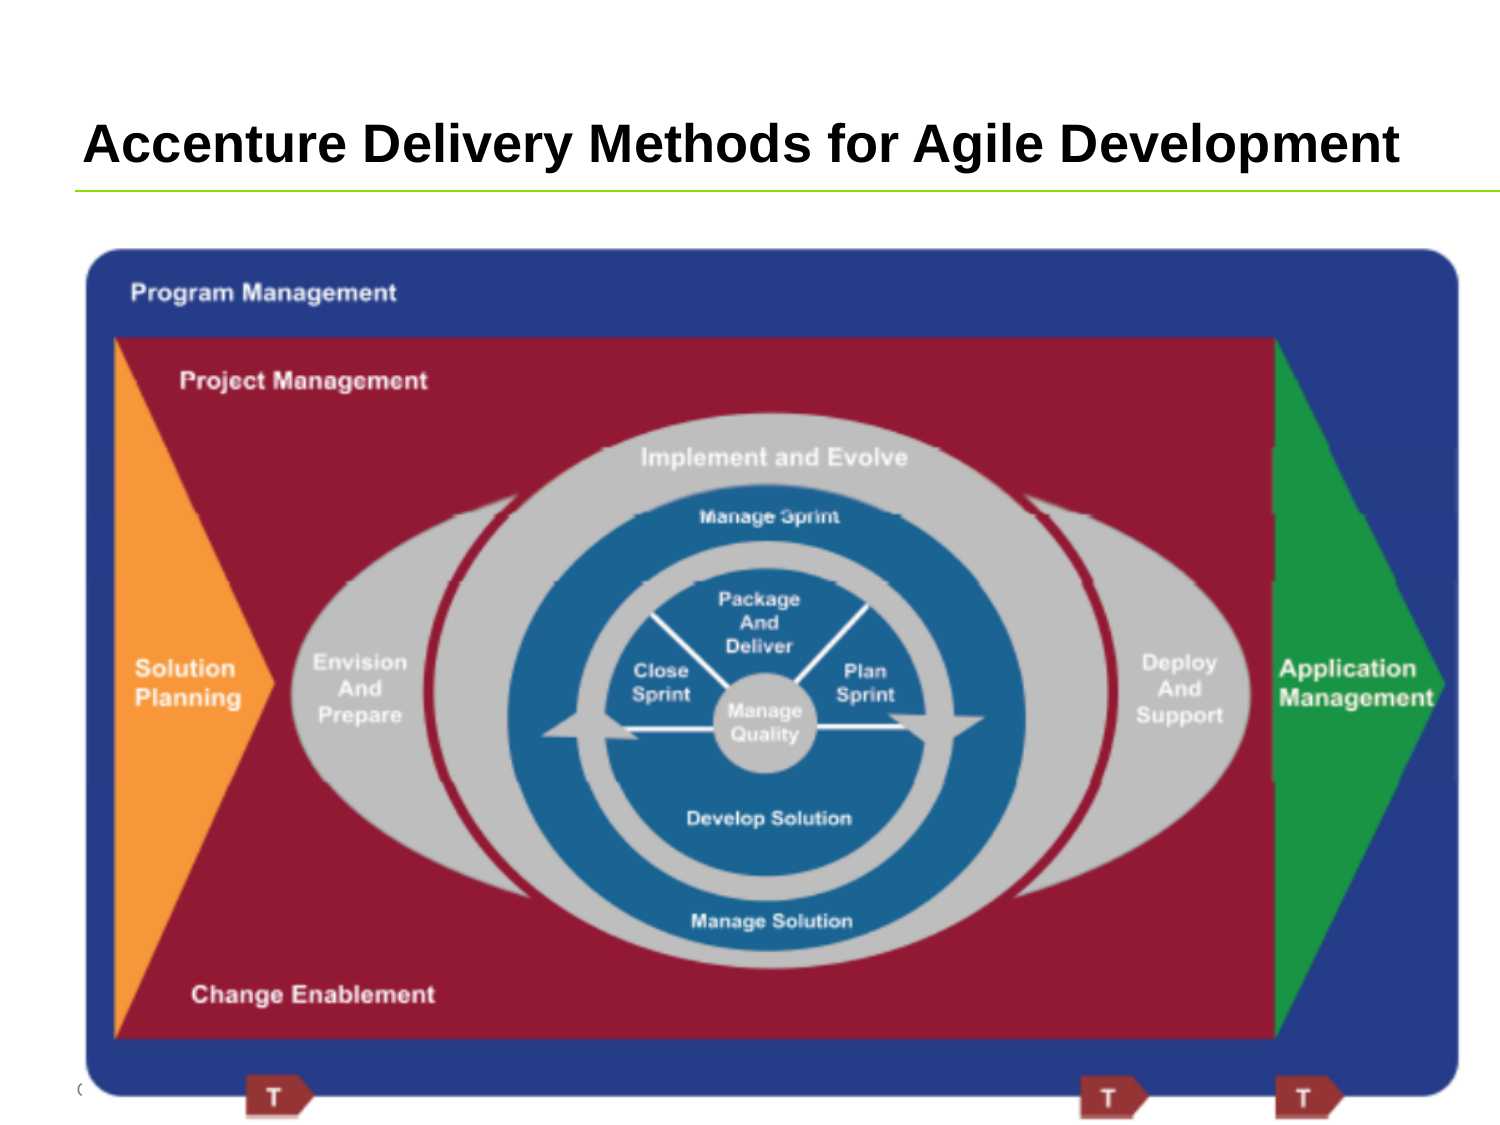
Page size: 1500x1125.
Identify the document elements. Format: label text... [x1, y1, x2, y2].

picture [82, 247, 1465, 1125]
title Accenture Delivery Methods for Agile Development [82, 59, 1433, 229]
